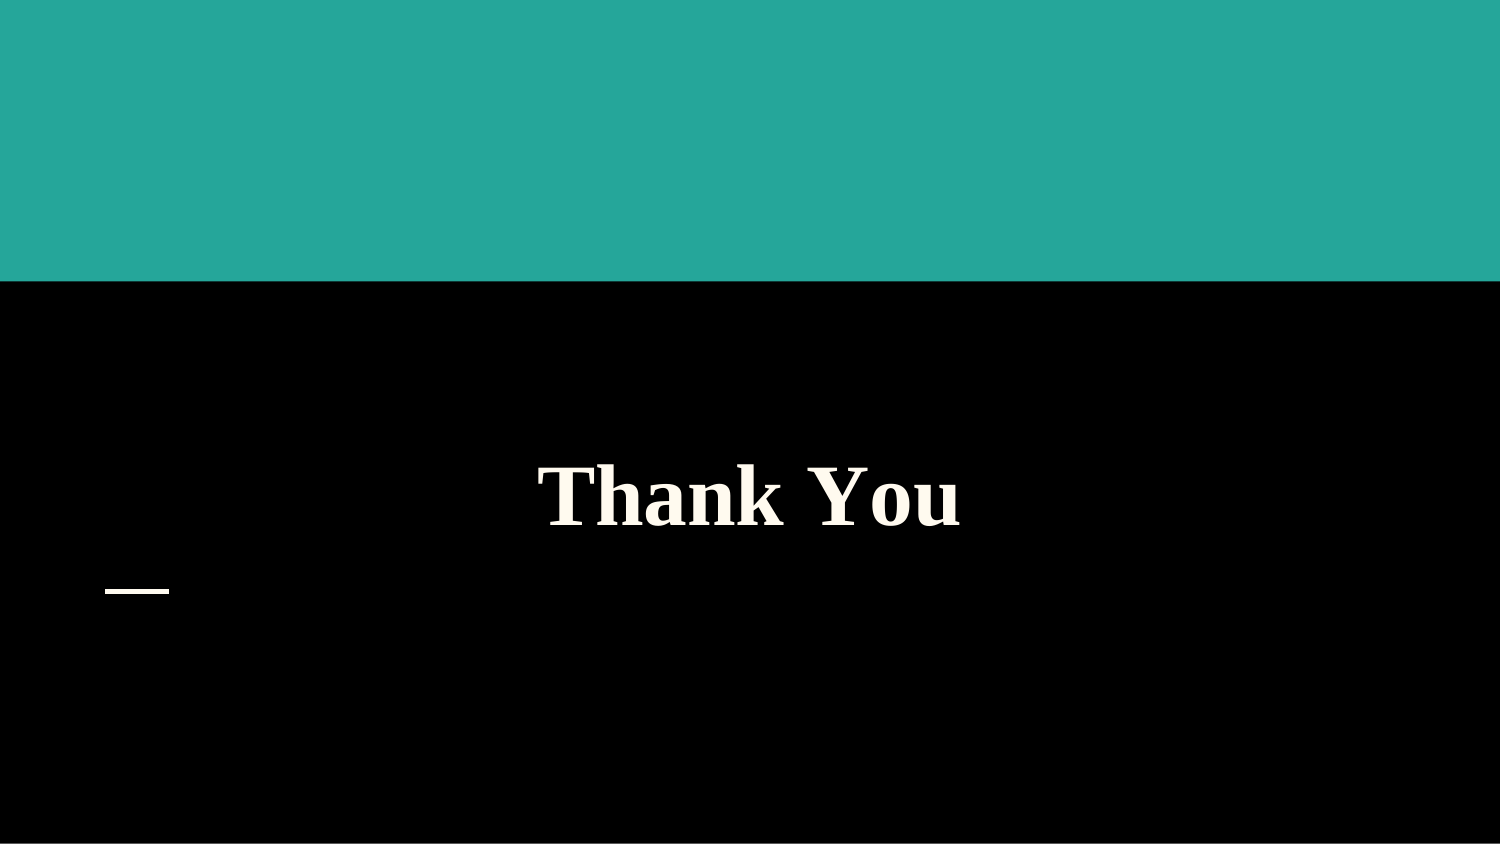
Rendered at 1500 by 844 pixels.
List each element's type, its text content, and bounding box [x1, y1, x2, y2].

title Thank You [534, 436, 965, 546]
